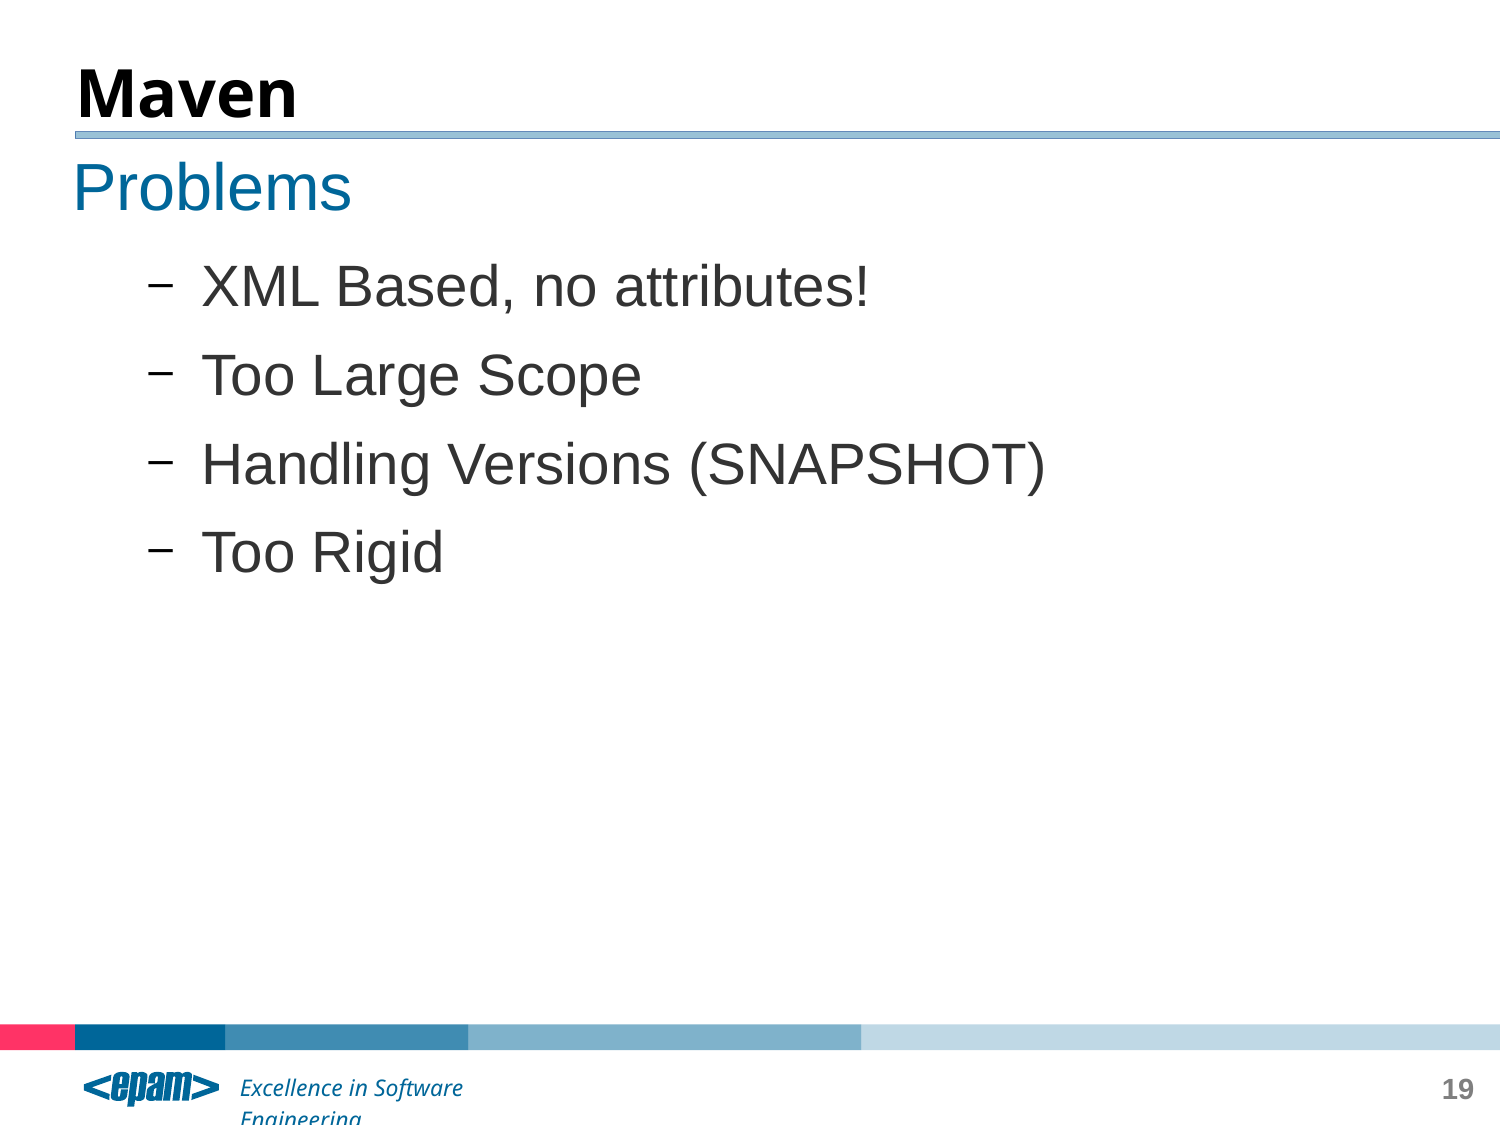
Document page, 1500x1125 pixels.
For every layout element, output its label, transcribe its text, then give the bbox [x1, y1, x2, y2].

list Problems XML Based, no attributes! Too Large Scope Handling Versions (SNAPSHOT) Too Rigid [60, 149, 1441, 1006]
text_box <number> [1395, 1070, 1475, 1125]
title Maven [75, 44, 1425, 138]
